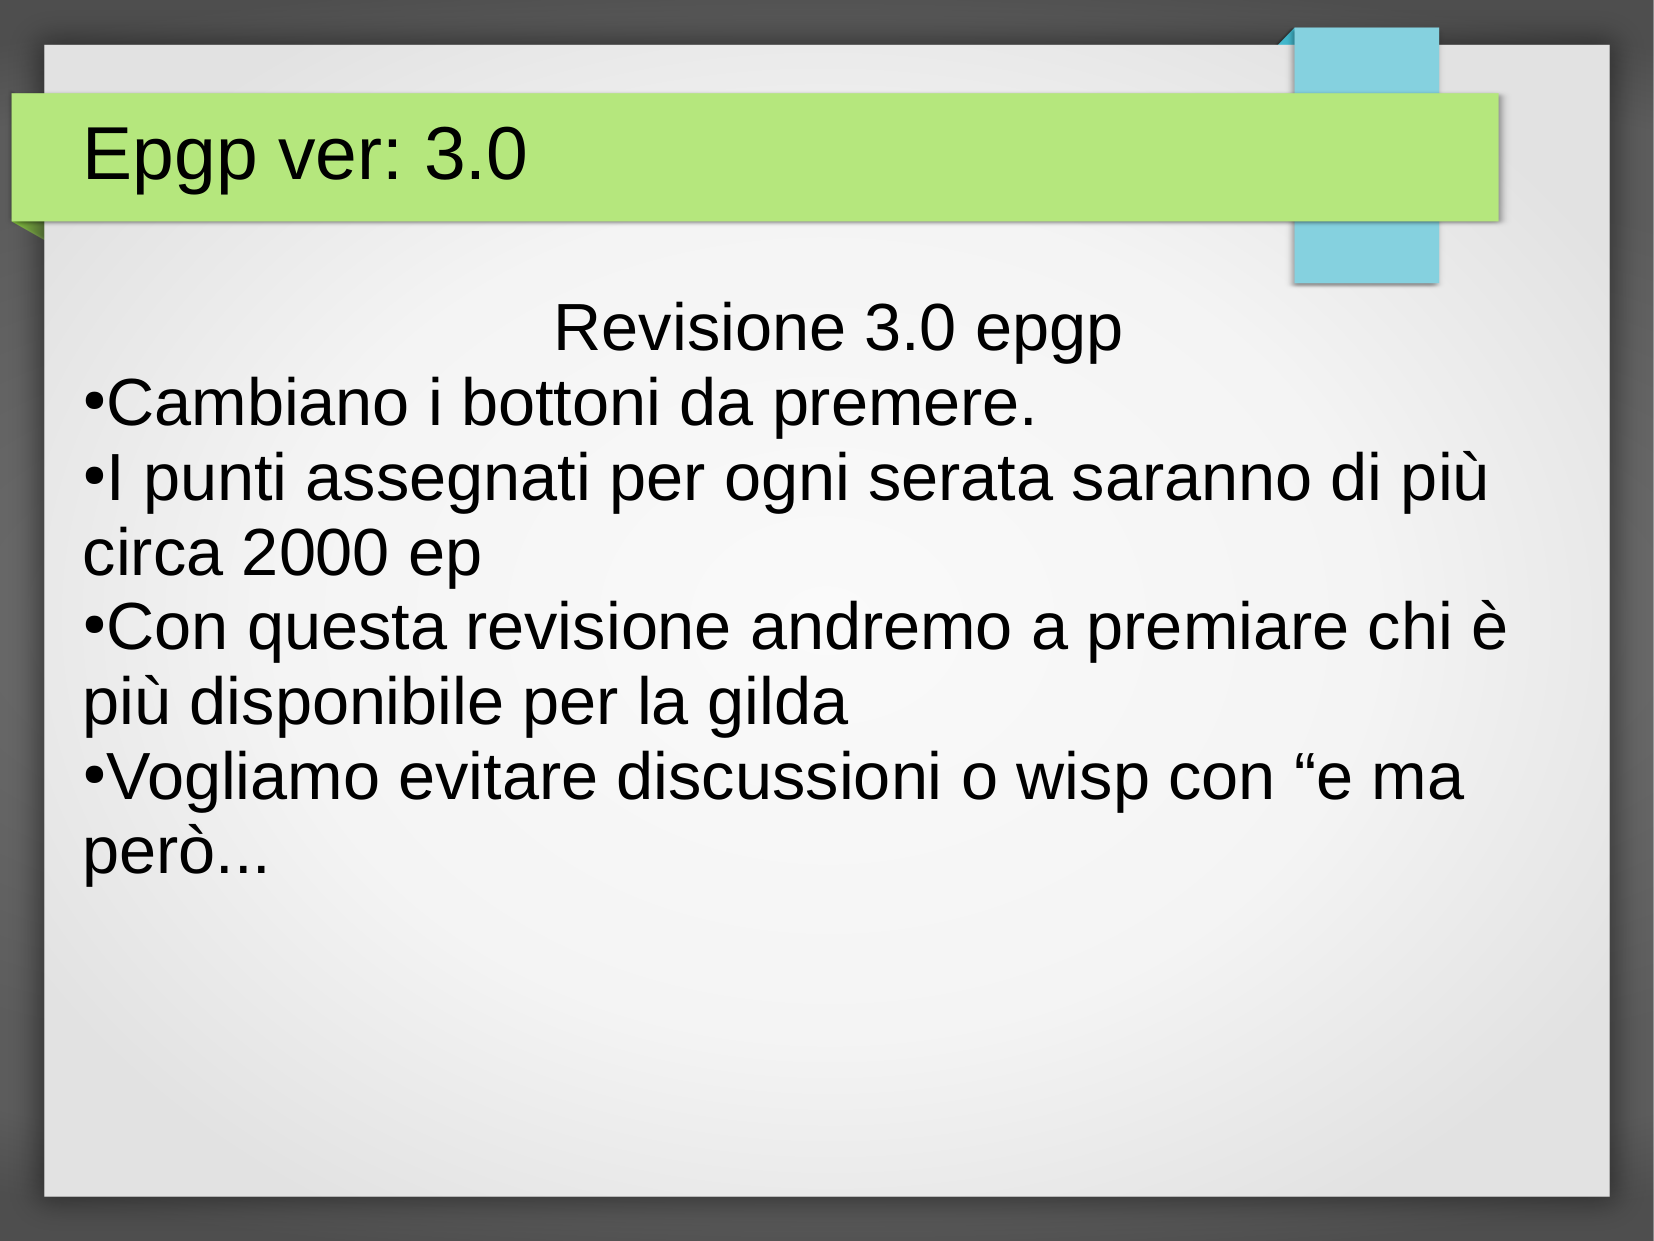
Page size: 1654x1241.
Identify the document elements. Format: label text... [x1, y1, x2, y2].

picture [0, 0, 1654, 1241]
subtitle Revisione 3.0 epgp Cambiano i bottoni da premere. I punti assegnati per ogni serata saranno di più circa 2000 ep Con questa revisione andremo a premiare chi è più disponibile per la gilda Vogliamo evitare discussioni o wisp con “e ma però... [82, 290, 1571, 1010]
title Epgp ver: 3.0 [82, 94, 1264, 213]
